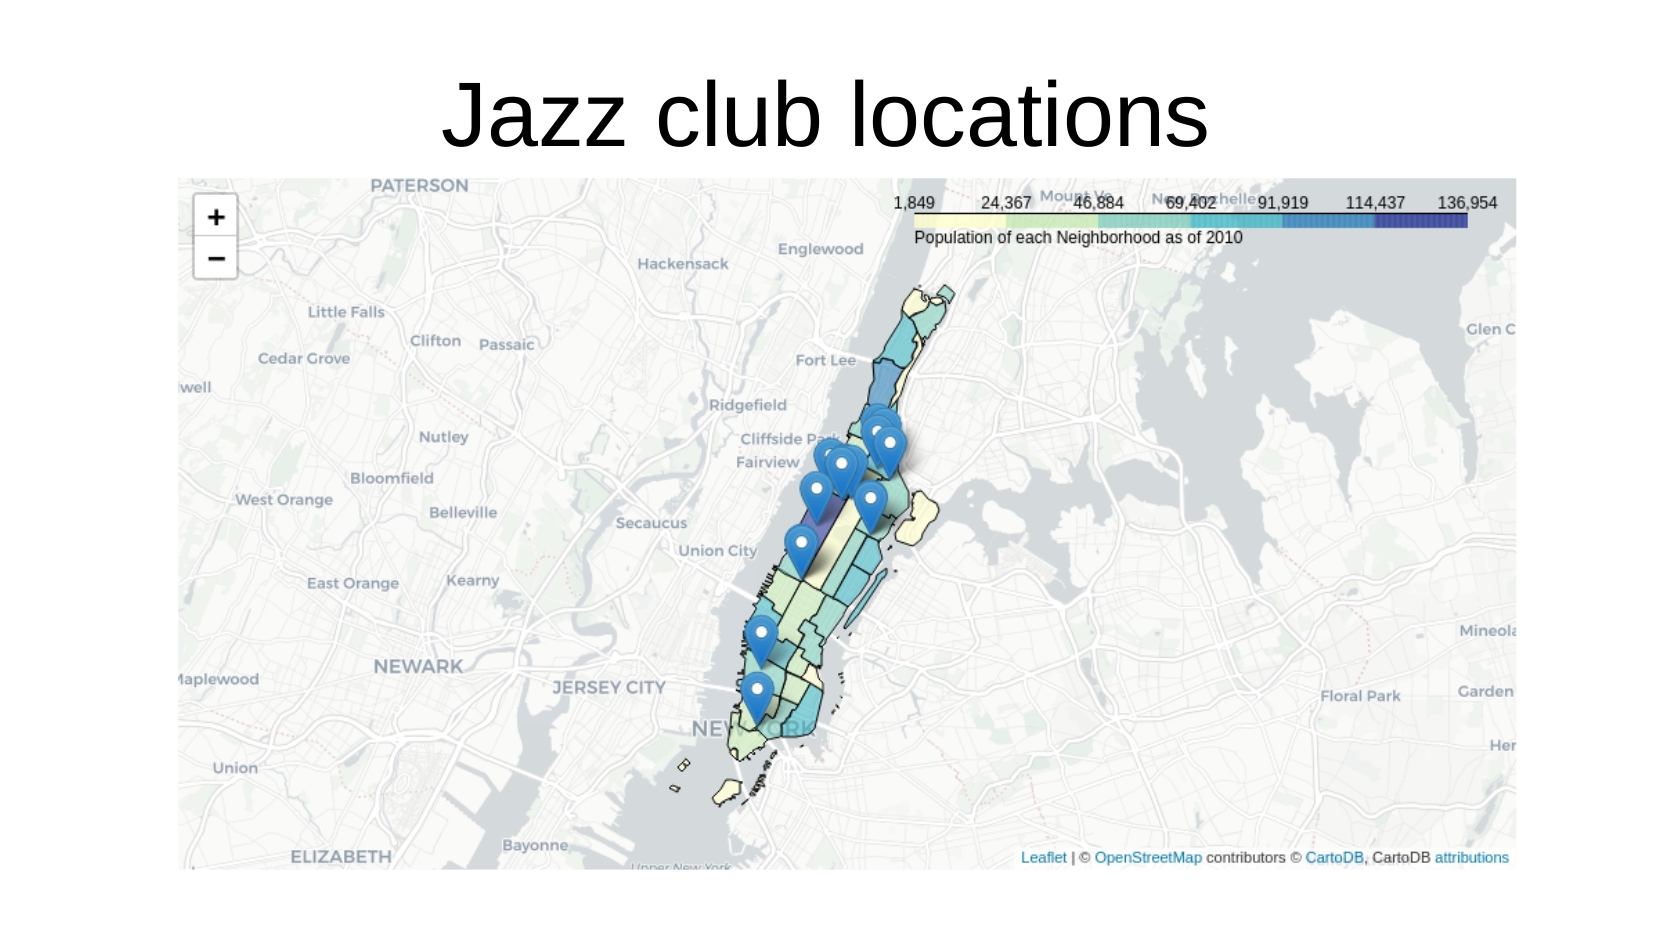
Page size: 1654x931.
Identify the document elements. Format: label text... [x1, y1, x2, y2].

title Jazz club locations [82, 37, 1571, 193]
picture [177, 177, 1533, 875]
